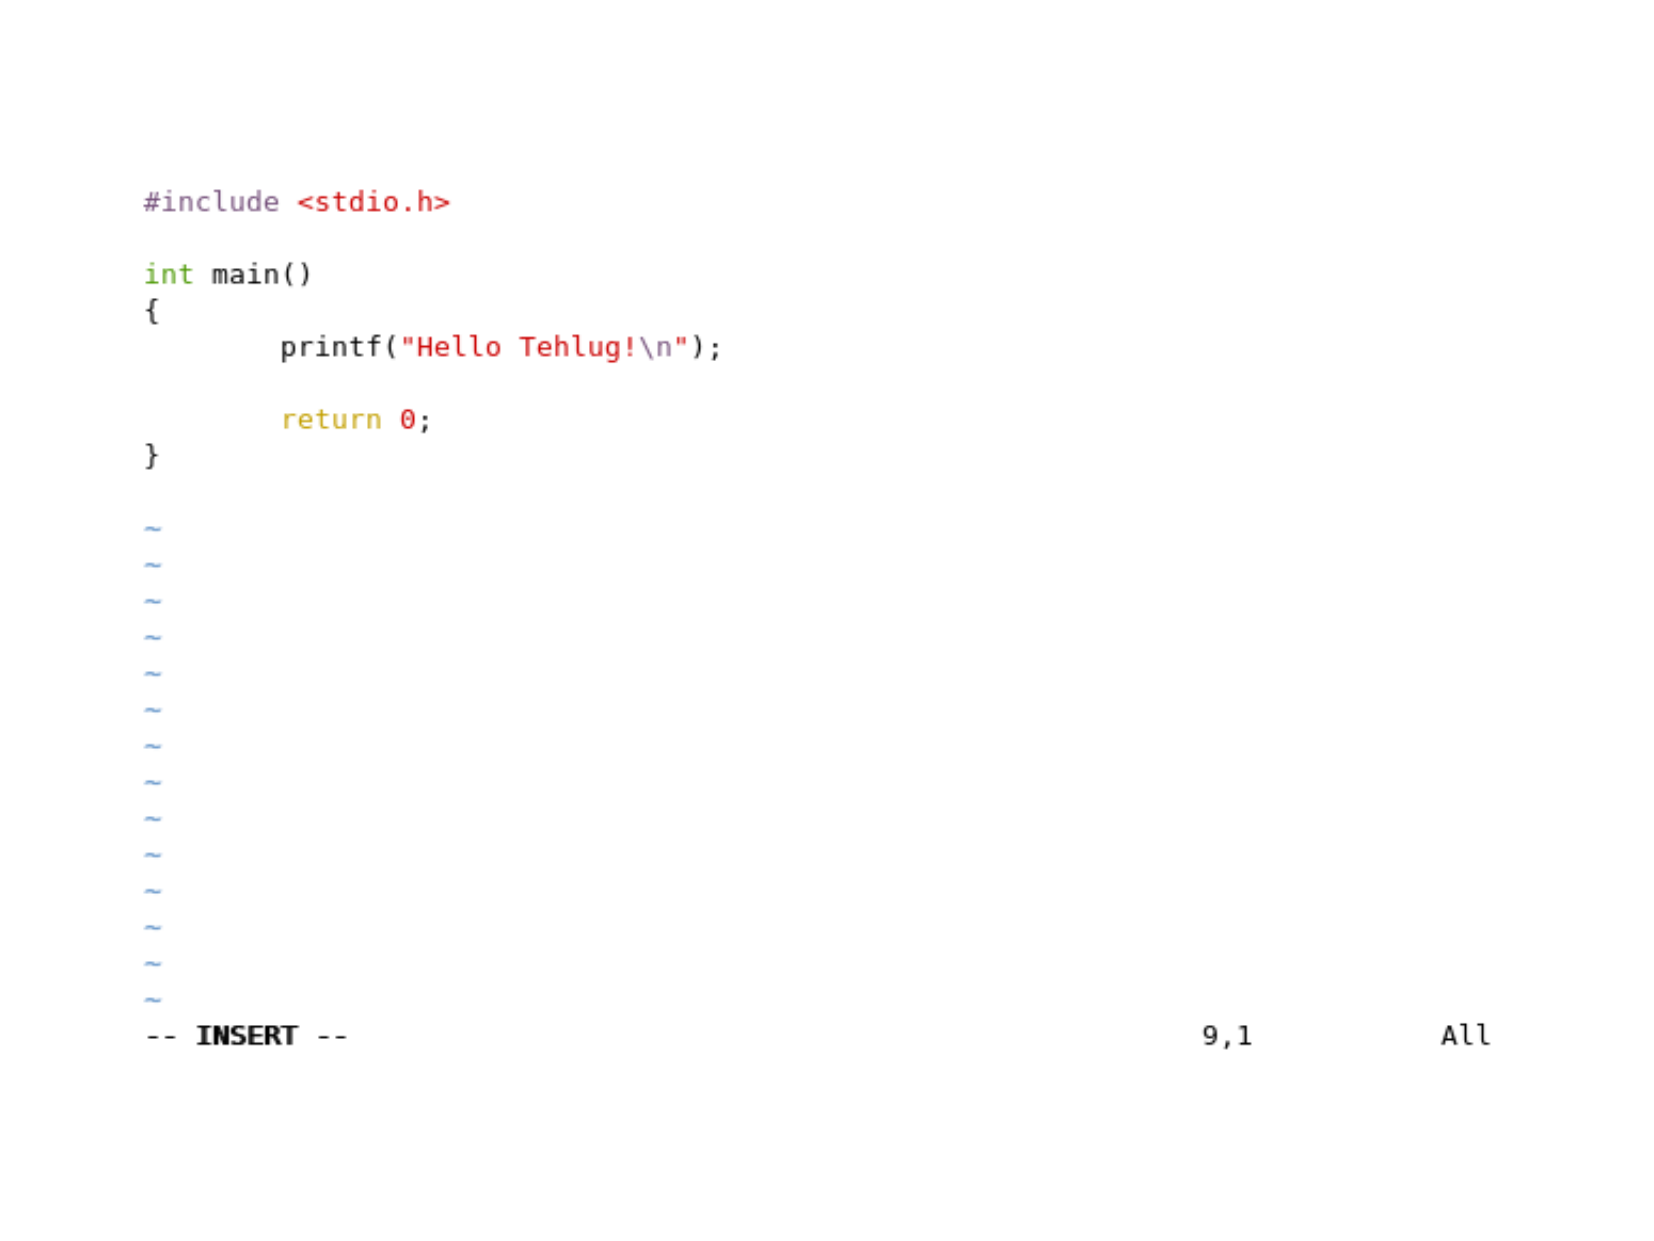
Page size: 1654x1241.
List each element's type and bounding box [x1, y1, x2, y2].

picture [142, 184, 1512, 1057]
